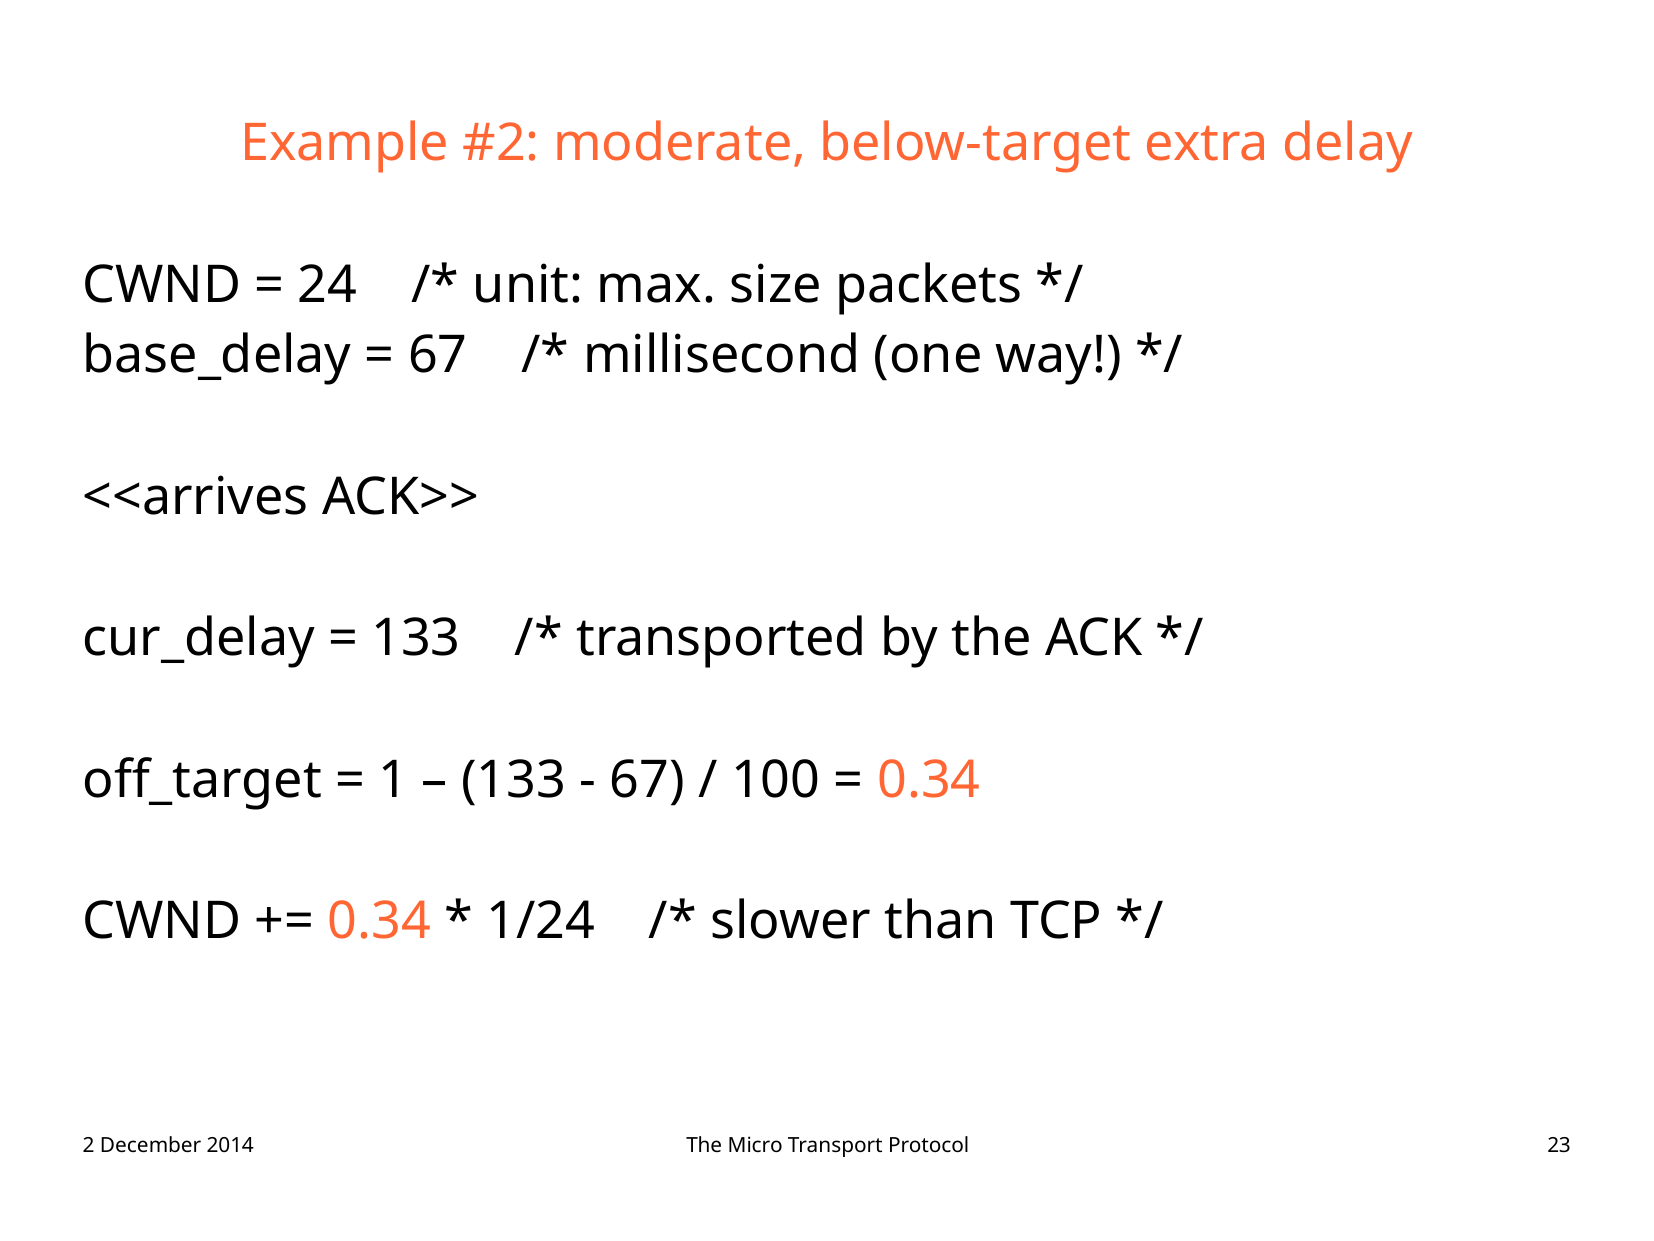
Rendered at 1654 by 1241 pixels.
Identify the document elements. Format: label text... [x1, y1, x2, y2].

subtitle Example #2: moderate, below-target extra delay CWND = 24 /* unit: max. size packets */ base_delay = 67 /* millisecond (one way!) */ <<arrives ACK>> cur_delay = 133 /* transported by the ACK */ off_target = 1 – (133 - 67) / 100 = 0.34 CWND += 0.34 * 1/24 /* slower than TCP */ [82, 49, 1571, 1010]
